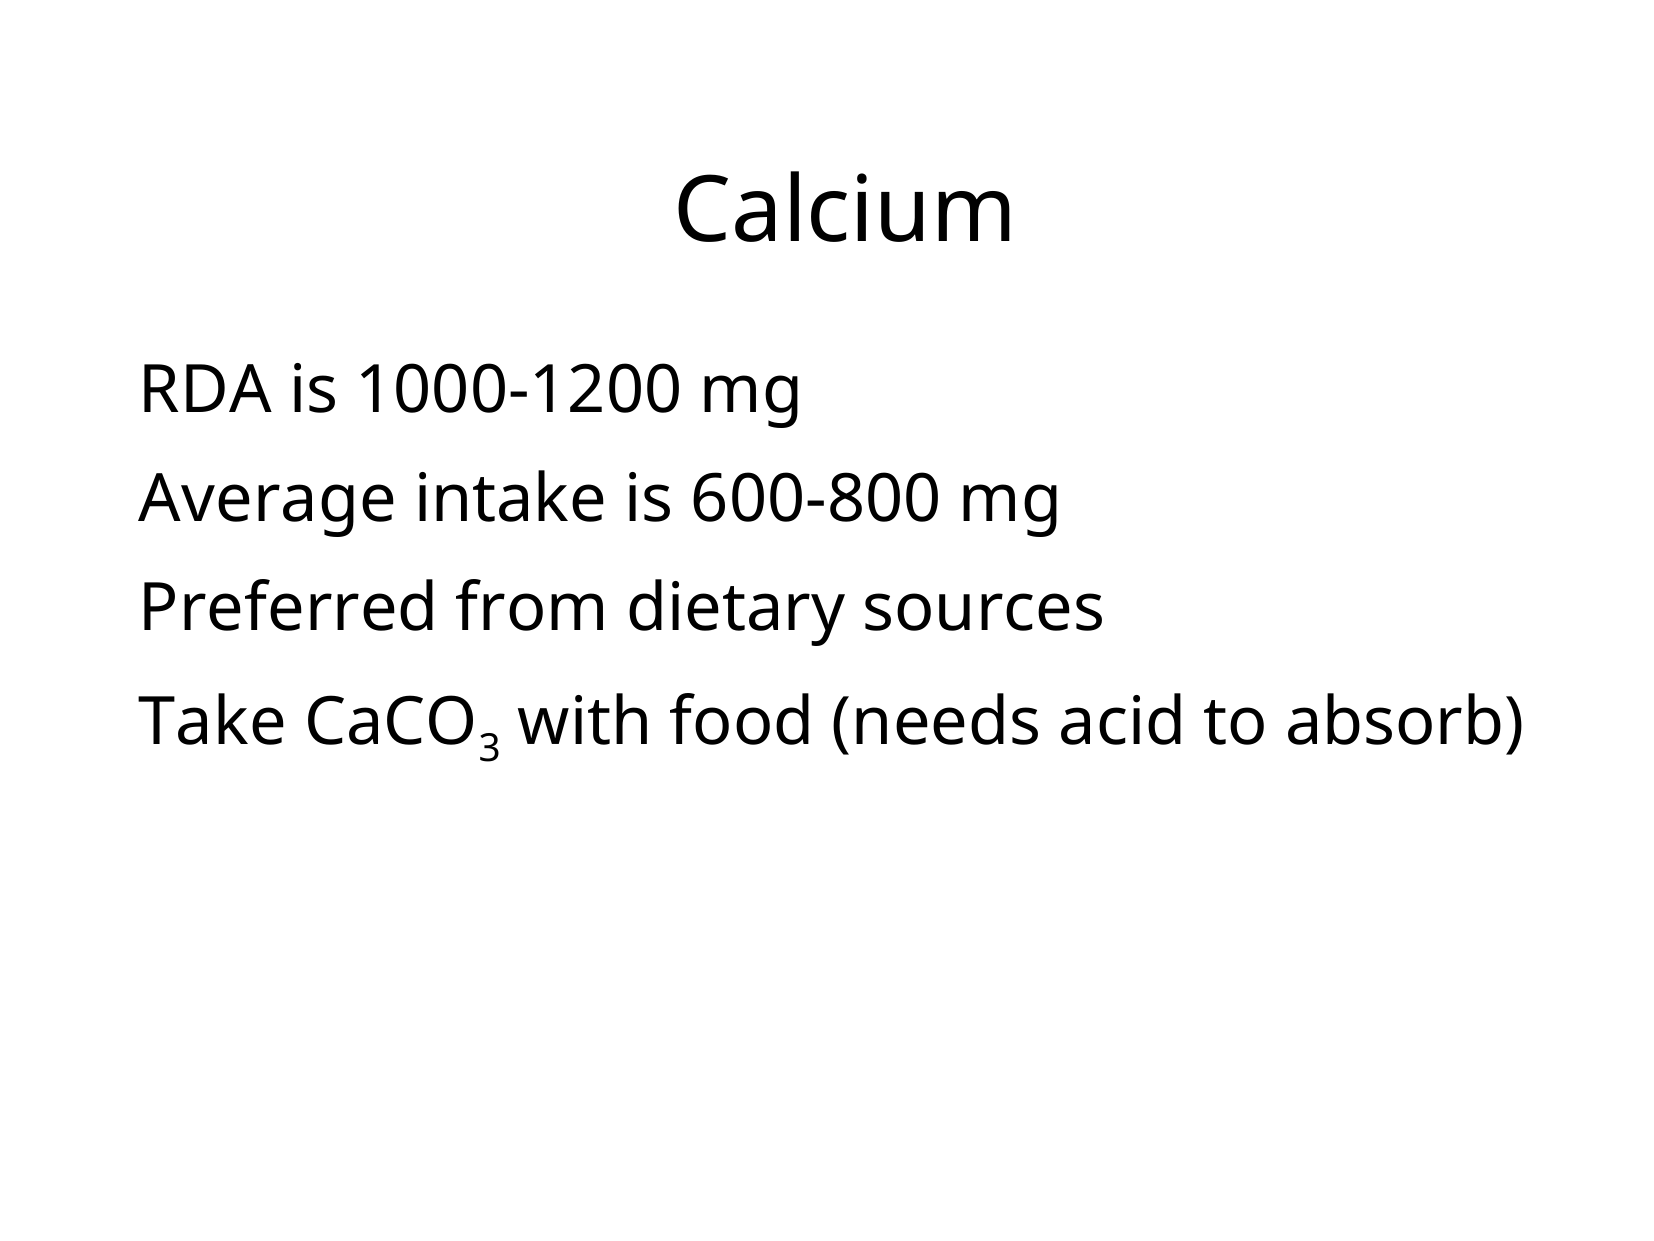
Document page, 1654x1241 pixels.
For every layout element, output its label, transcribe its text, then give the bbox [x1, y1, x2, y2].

list RDA is 1000-1200 mg Average intake is 600-800 mg Preferred from dietary sources Take CaCO3 with food (needs acid to absorb) [121, 344, 1534, 791]
title Calcium [121, 153, 1534, 261]
